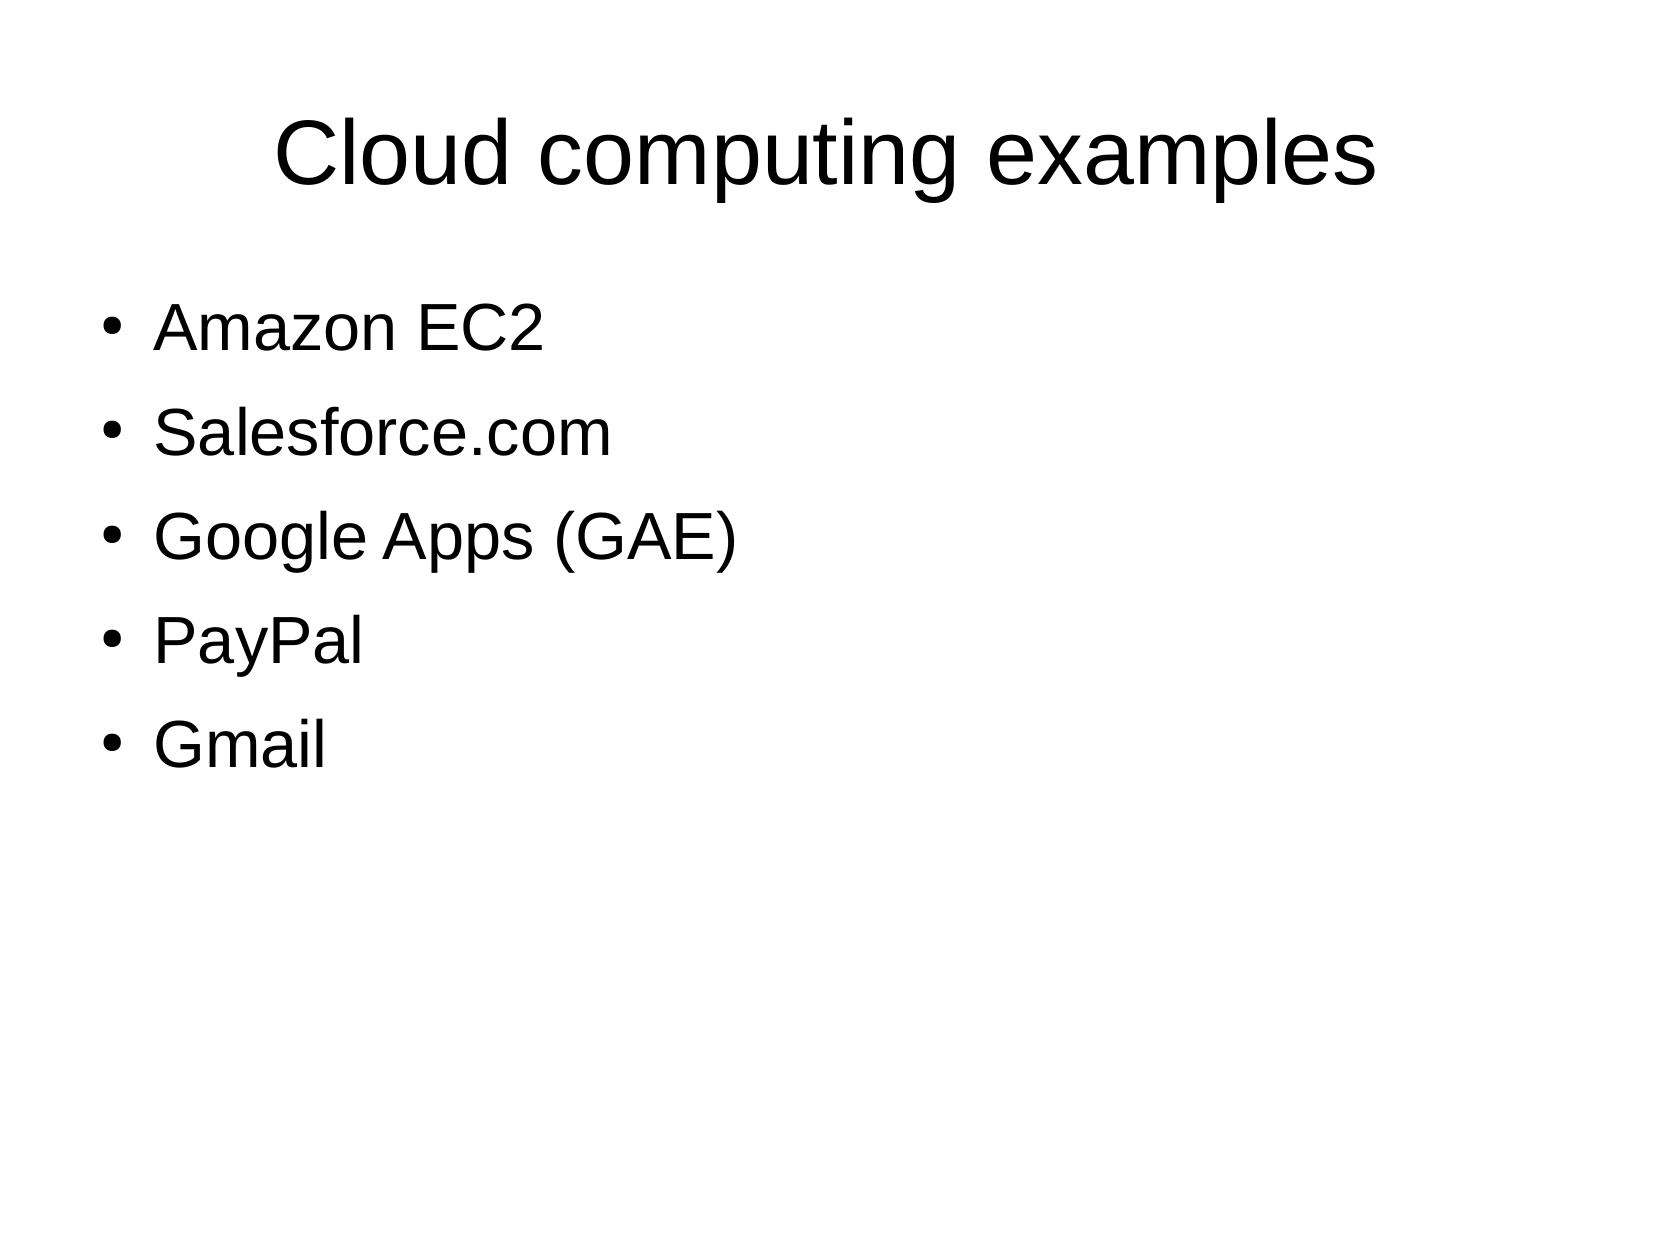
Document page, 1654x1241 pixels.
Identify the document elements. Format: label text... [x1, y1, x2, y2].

title Cloud computing examples [82, 49, 1571, 257]
list Amazon EC2 Salesforce.com Google Apps (GAE) PayPal Gmail [82, 290, 1538, 1010]
